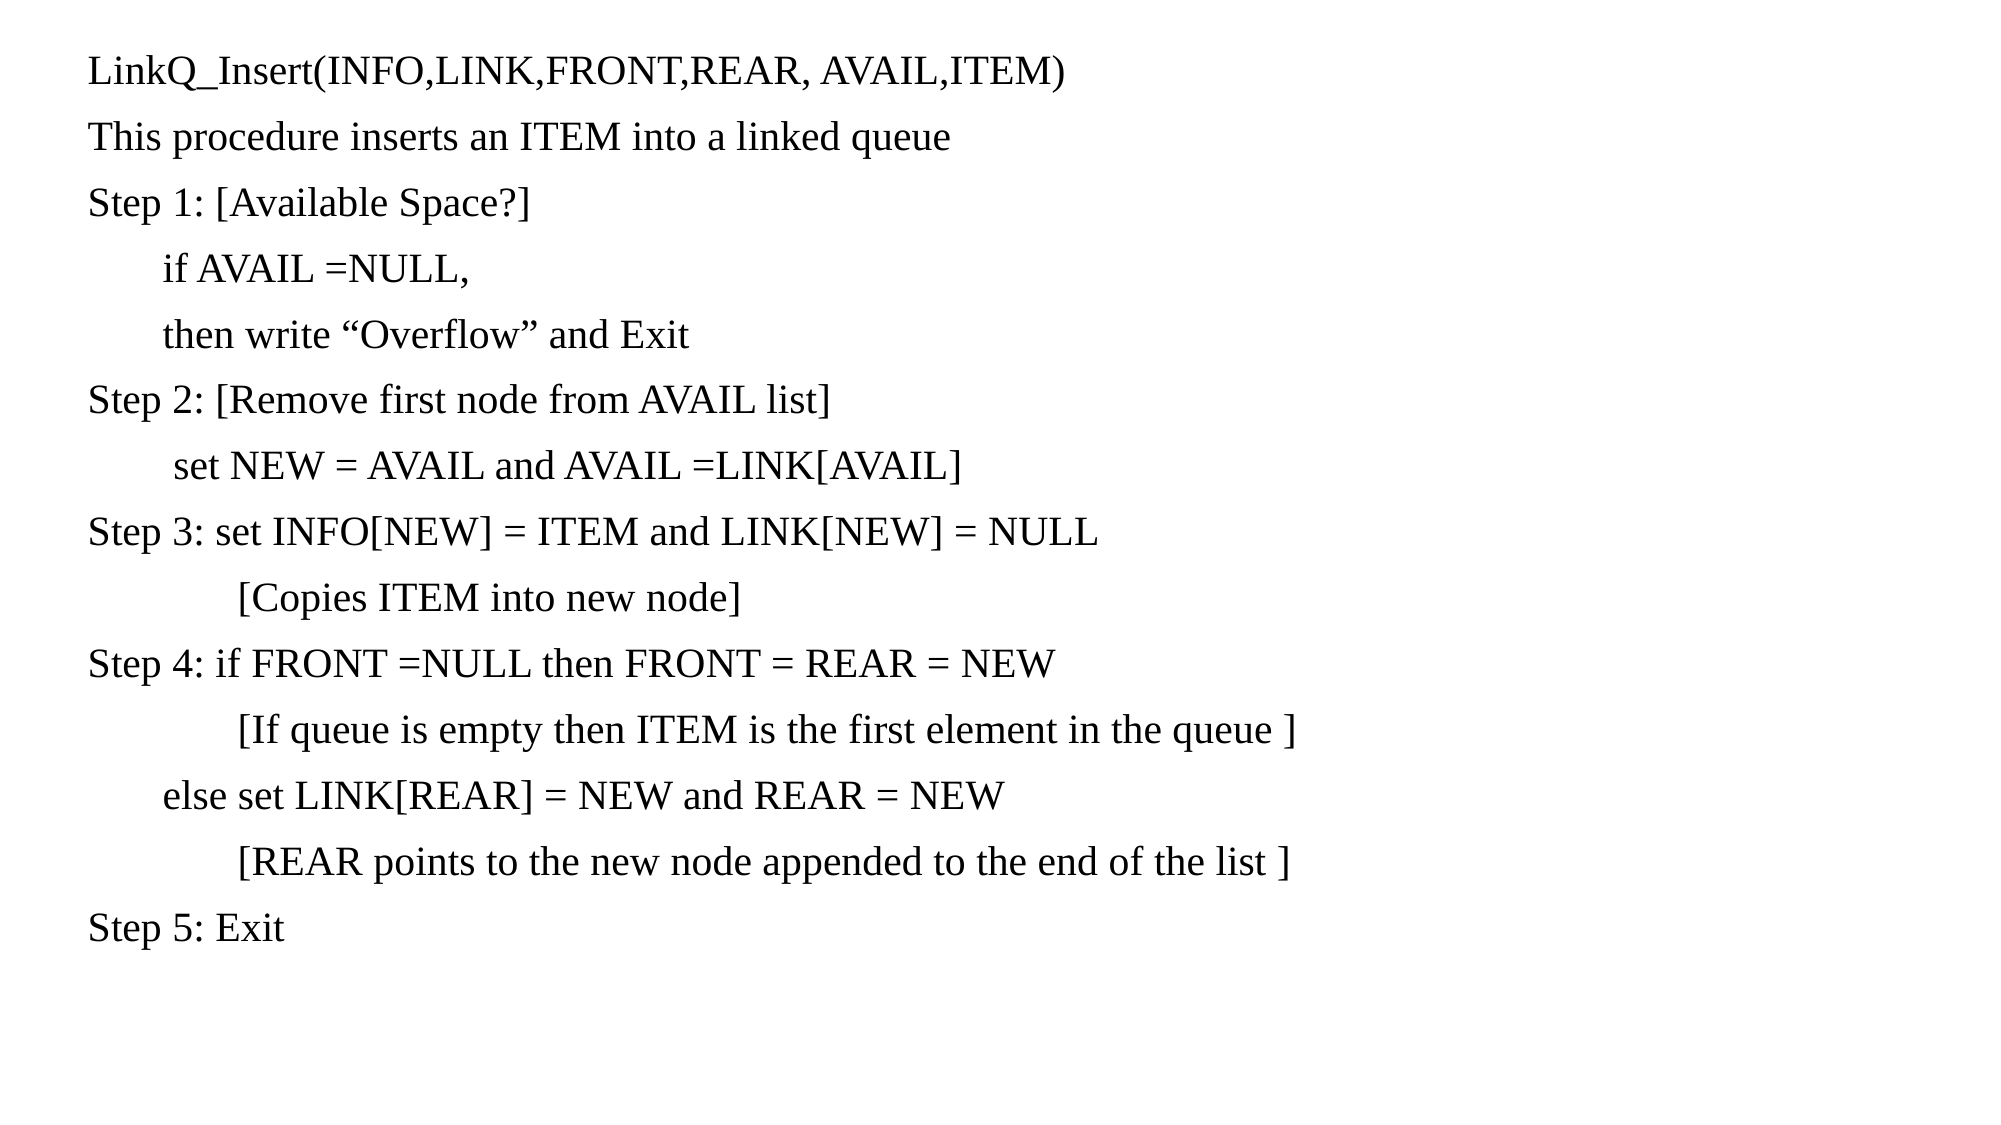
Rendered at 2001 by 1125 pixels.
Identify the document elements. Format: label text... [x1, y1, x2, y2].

list LinkQ_Insert(INFO,LINK,FRONT,REAR, AVAIL,ITEM) This procedure inserts an ITEM into a linked queue Step 1: [Available Space?] if AVAIL =NULL, then write “Overflow” and Exit Step 2: [Remove first node from AVAIL list] set NEW = AVAIL and AVAIL =LINK[AVAIL] Step 3: set INFO[NEW] = ITEM and LINK[NEW] = NULL [Copies ITEM into new node] Step 4: if FRONT =NULL then FRONT = REAR = NEW [If queue is empty then ITEM is the first element in the queue ] else set LINK[REAR] = NEW and REAR = NEW [REAR points to the new node appended to the end of the list ] Step 5: Exit [72, 40, 1863, 1014]
